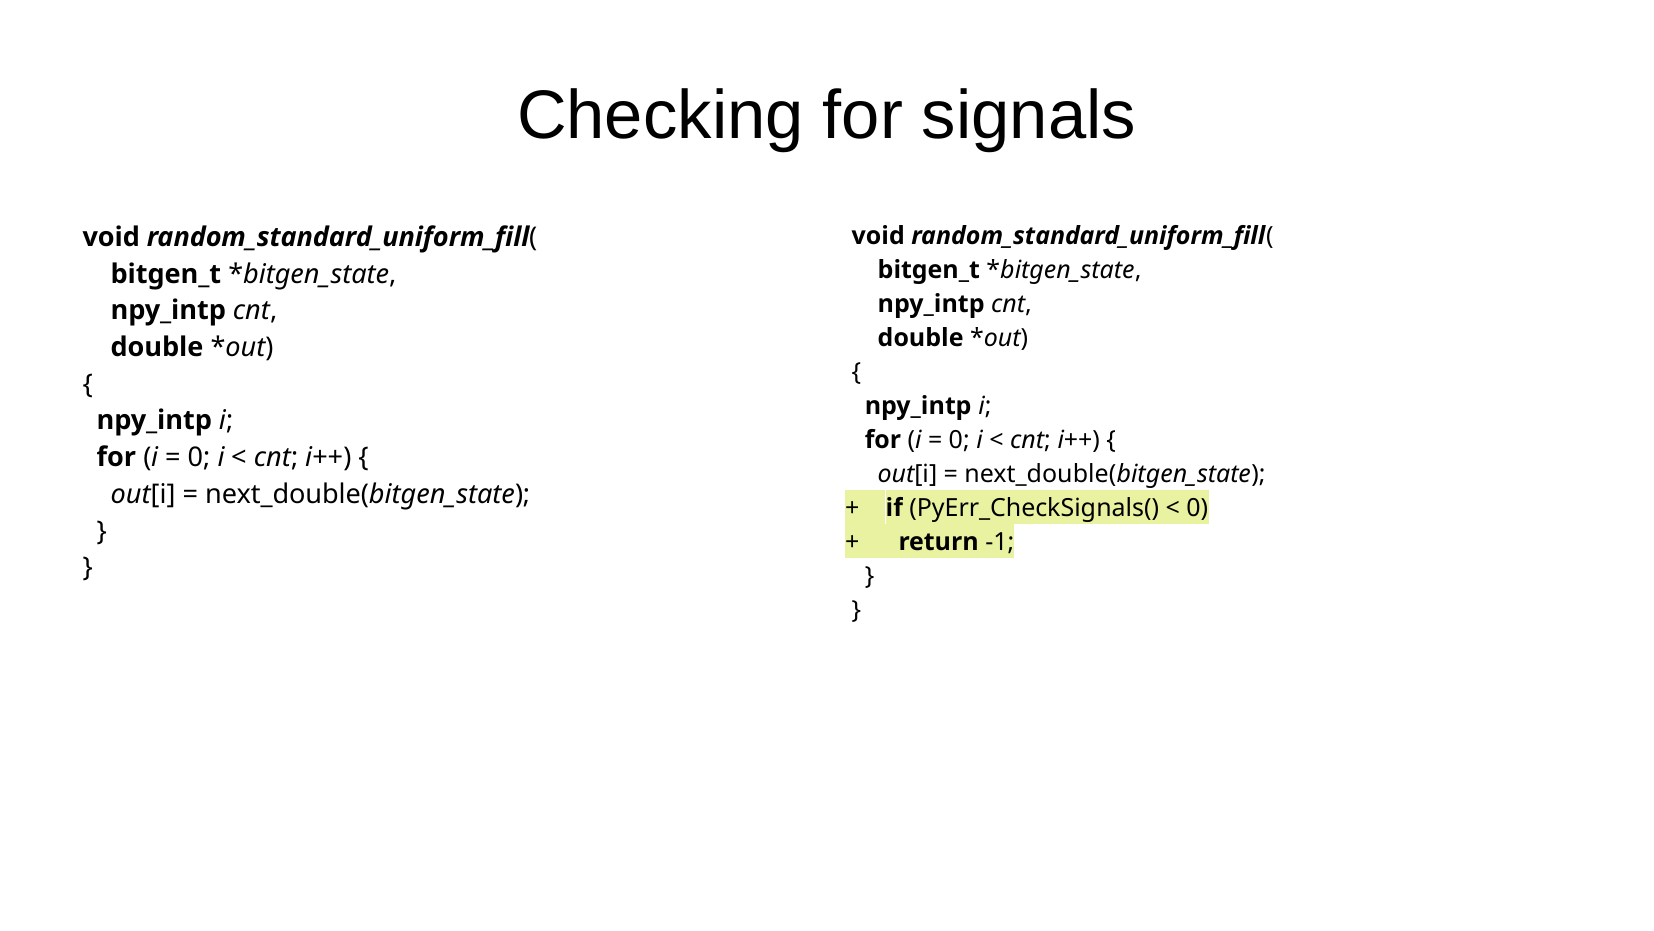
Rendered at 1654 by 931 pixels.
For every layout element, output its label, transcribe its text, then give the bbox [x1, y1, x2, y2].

title Checking for signals [82, 37, 1571, 193]
list void random_standard_uniform_fill( bitgen_t *bitgen_state, npy_intp cnt, double *out) { npy_intp i; for (i = 0; i < cnt; i++) { out[i] = next_double(bitgen_state); + if (PyErr_CheckSignals() < 0) + return -1; } } [845, 217, 1572, 758]
list void random_standard_uniform_fill( bitgen_t *bitgen_state, npy_intp cnt, double *out) { npy_intp i; for (i = 0; i < cnt; i++) { out[i] = next_double(bitgen_state); } } [82, 217, 809, 758]
